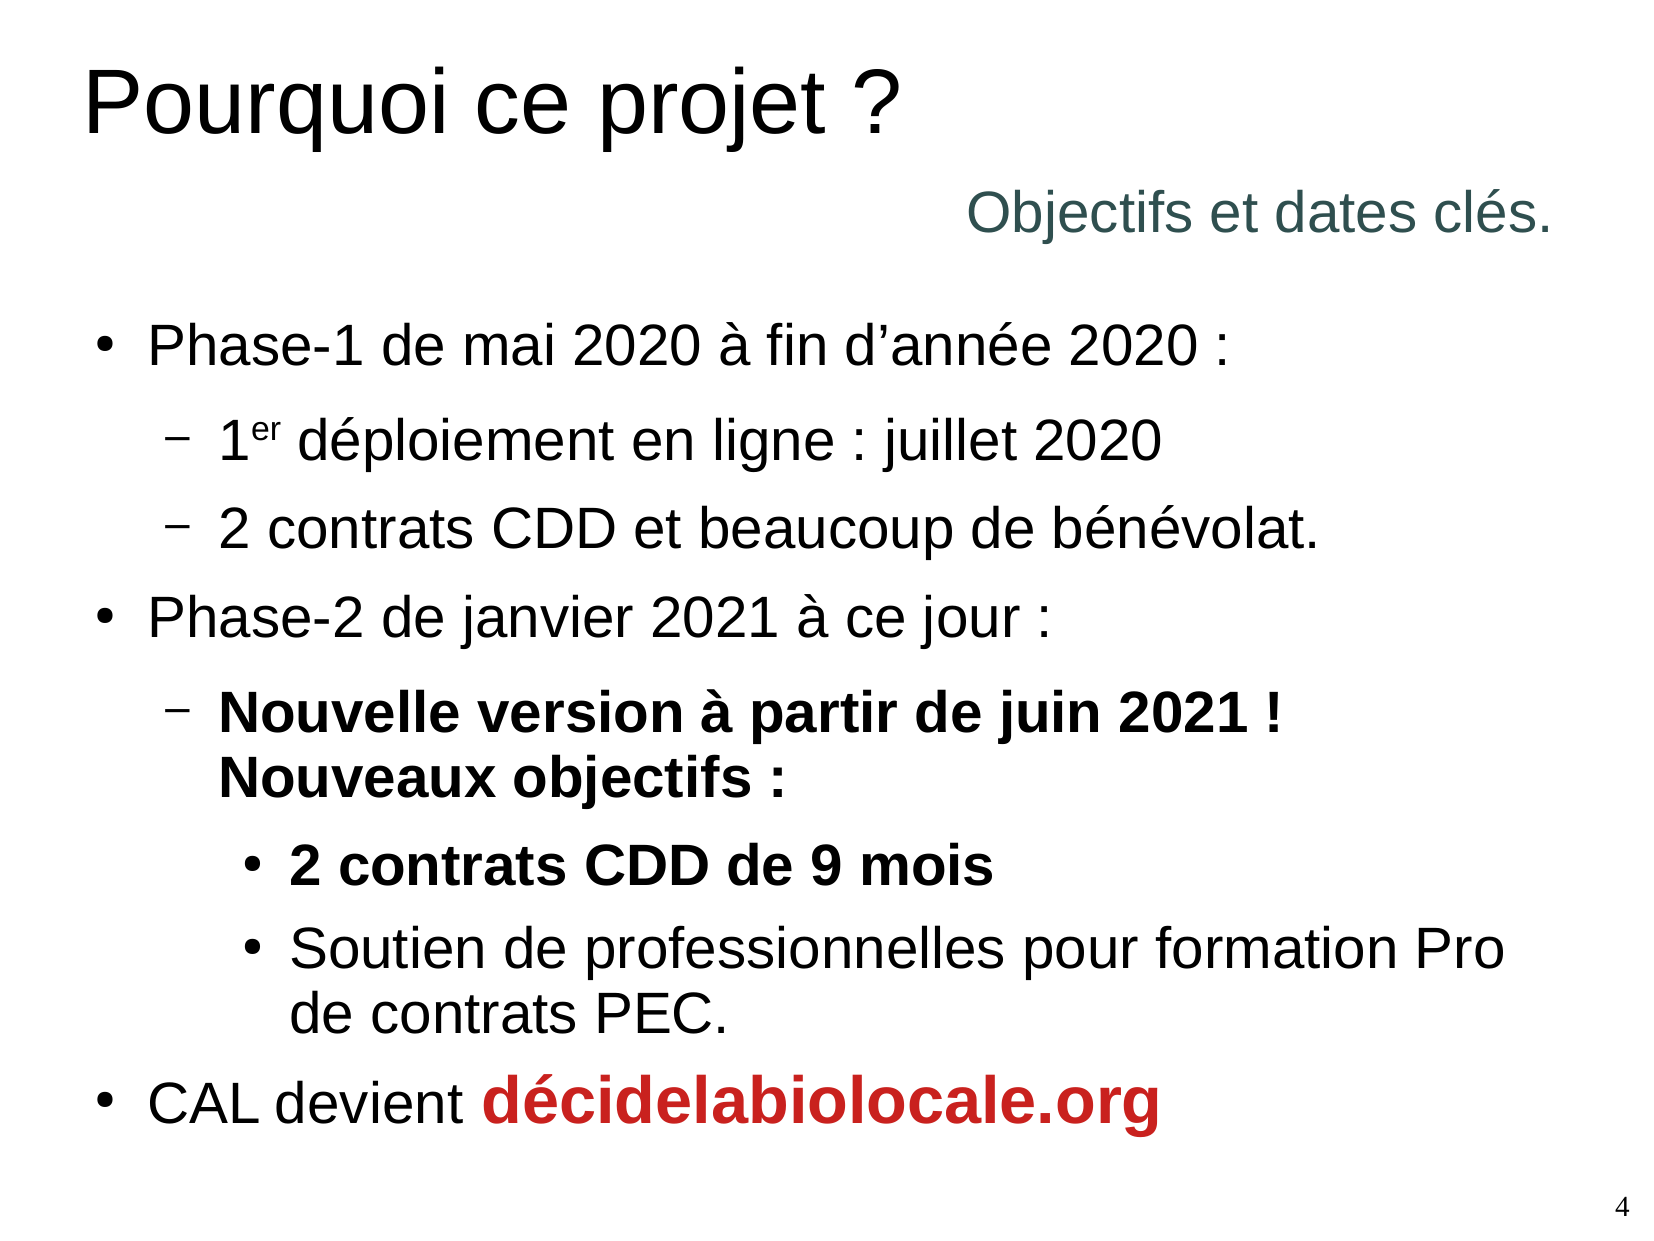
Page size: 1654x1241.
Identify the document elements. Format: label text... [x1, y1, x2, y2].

title Objectifs et dates clés. [82, 165, 1571, 260]
list Phase-1 de mai 2020 à fin d’année 2020 : 1er déploiement en ligne : juillet 2020 2 contrats CDD et beaucoup de bénévolat. Phase-2 de janvier 2021 à ce jour : Nouvelle version à partir de juin 2021 ! Nouveaux objectifs : 2 contrats CDD de 9 mois Soutien de professionnelles pour formation Pro de contrats PEC. CAL devient décidelabiolocale.org [76, 312, 1565, 1110]
title Pourquoi ce projet ? [82, 49, 1571, 154]
